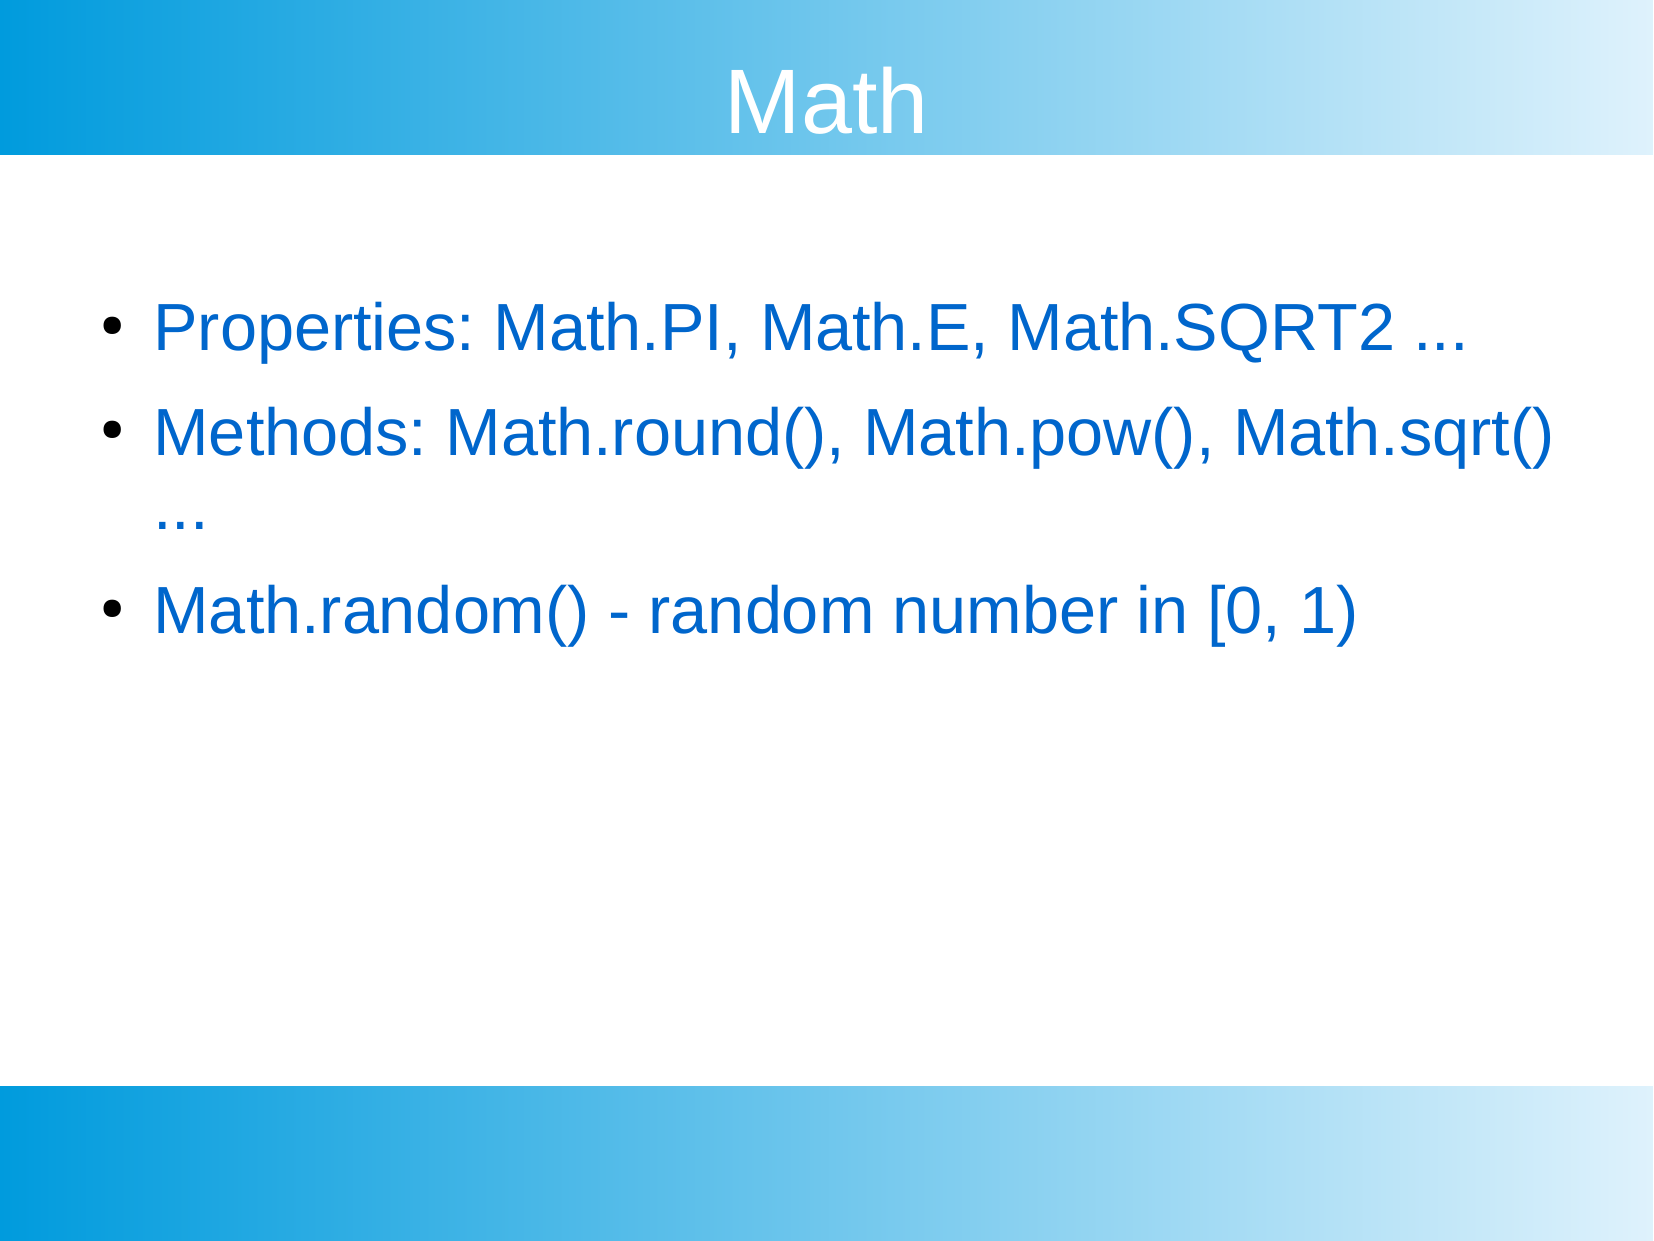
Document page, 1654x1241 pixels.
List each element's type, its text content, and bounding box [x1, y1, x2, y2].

list Properties: Math.PI, Math.E, Math.SQRT2 ... Methods: Math.round(), Math.pow(), Math.sqrt() ... Math.random() - random number in [0, 1) [82, 290, 1571, 1010]
title Math [82, 49, 1571, 155]
